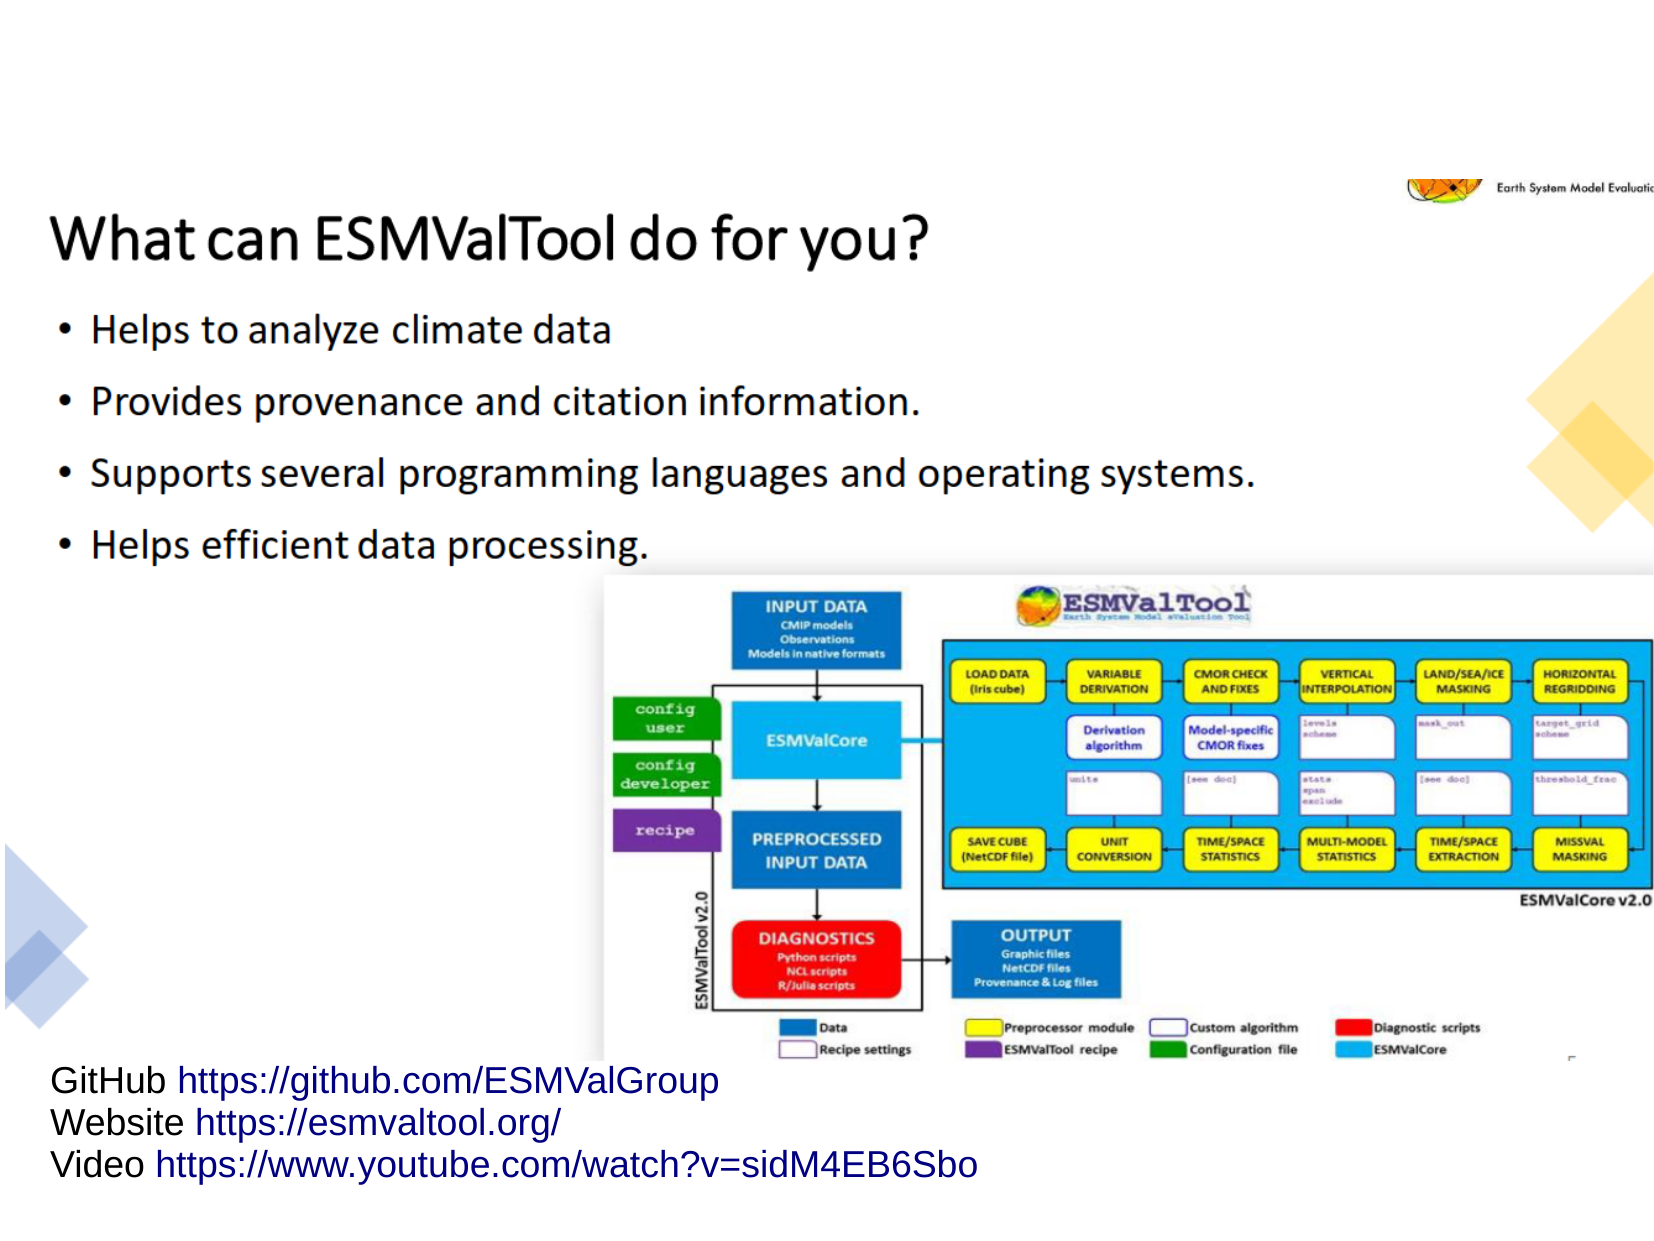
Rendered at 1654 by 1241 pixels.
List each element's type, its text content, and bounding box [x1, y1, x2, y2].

picture [5, 179, 1654, 1062]
text_box Documentation https://docs.esmvaltool.org/en/latest/ GitHub https://github.com/ESMValGroup Website https://esmvaltool.org/ Video https://www.youtube.com/watch?v=sidM4EB6Sbo [35, 1062, 1630, 1236]
